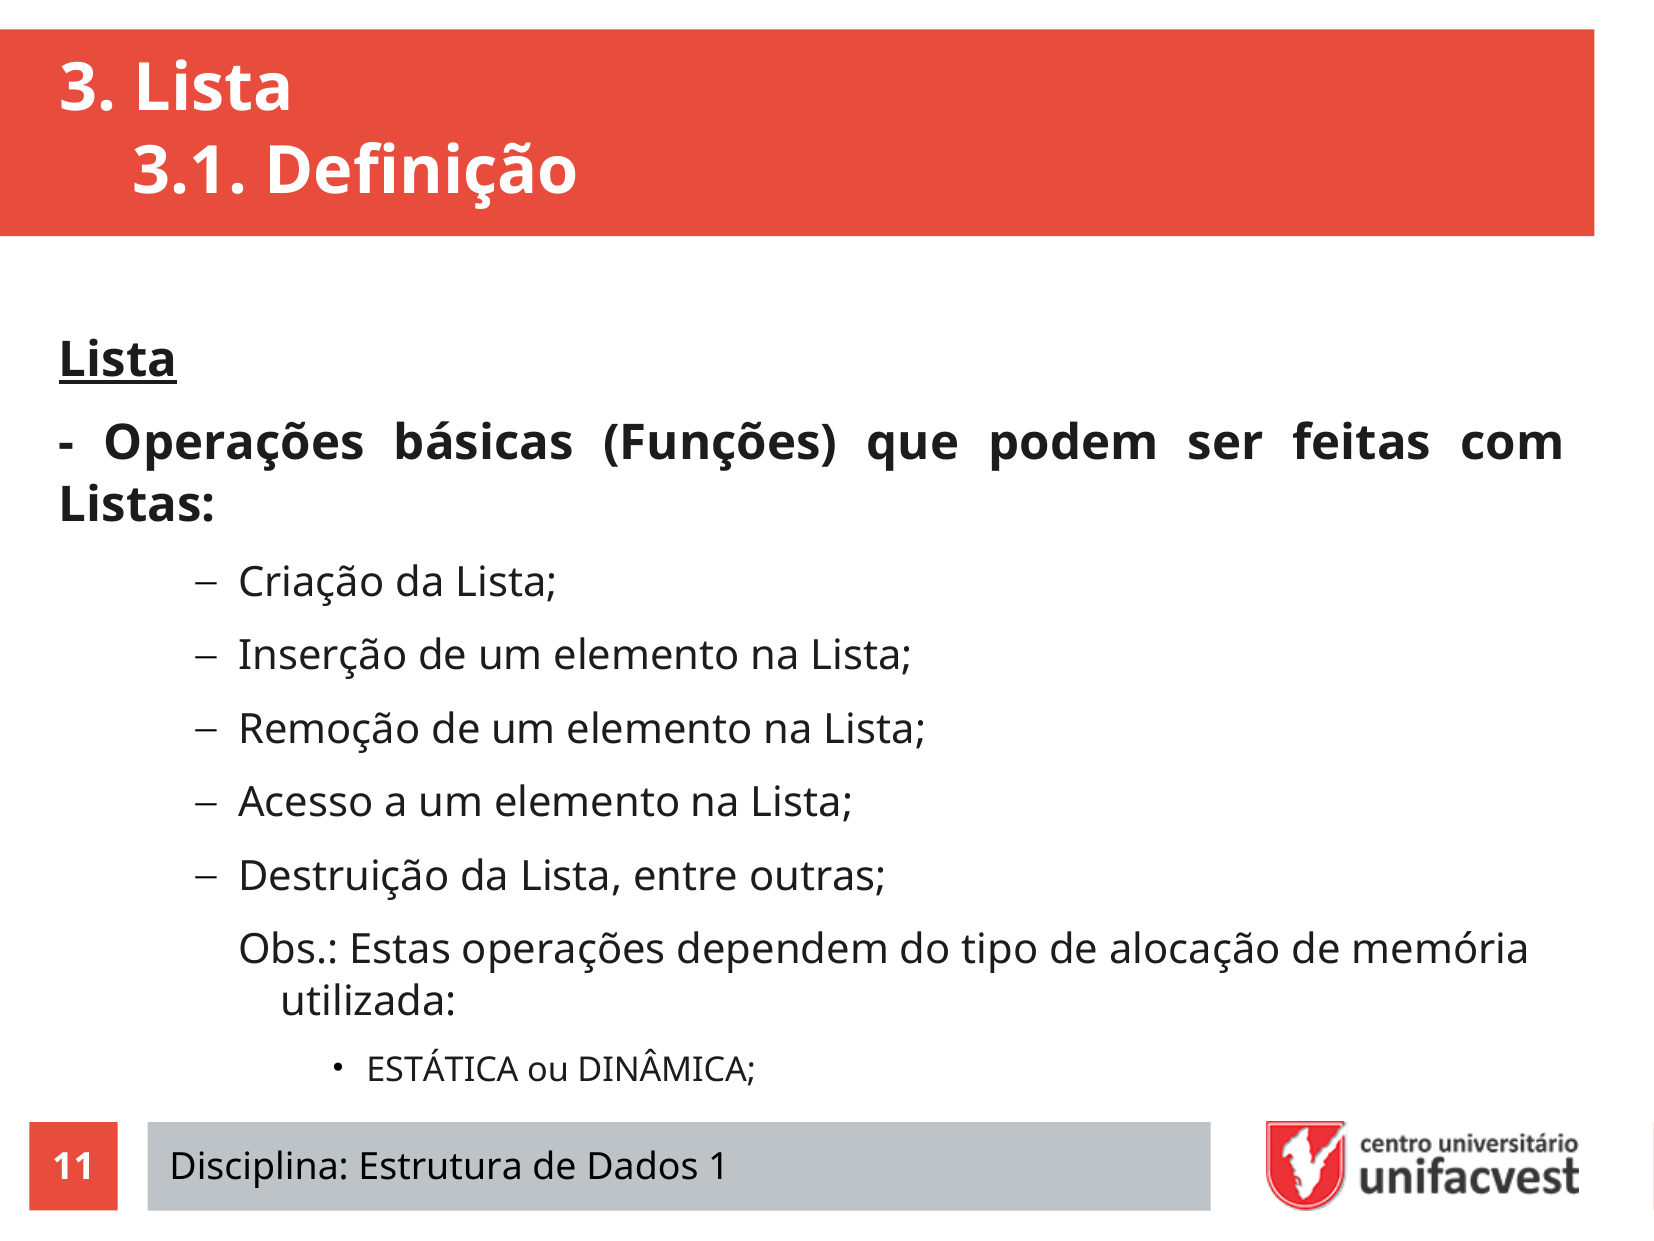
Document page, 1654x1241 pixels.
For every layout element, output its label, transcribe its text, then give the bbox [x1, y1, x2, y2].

title 3. Lista 3.1. Definição [59, 59, 1595, 207]
text_box Disciplina: Estrutura de Dados 1 [154, 1132, 1205, 1196]
list Lista - Operações básicas (Funções) que podem ser feitas com Listas: Criação da Lista; Inserção de um elemento na Lista; Remoção de um elemento na Lista; Acesso a um elemento na Lista; Destruição da Lista, entre outras; Obs.: Estas operações dependem do tipo de alocação de memória utilizada: ESTÁTICA ou DINÂMICA; [59, 324, 1566, 1093]
text_box [1238, 1120, 1654, 1212]
picture [1266, 1121, 1579, 1211]
